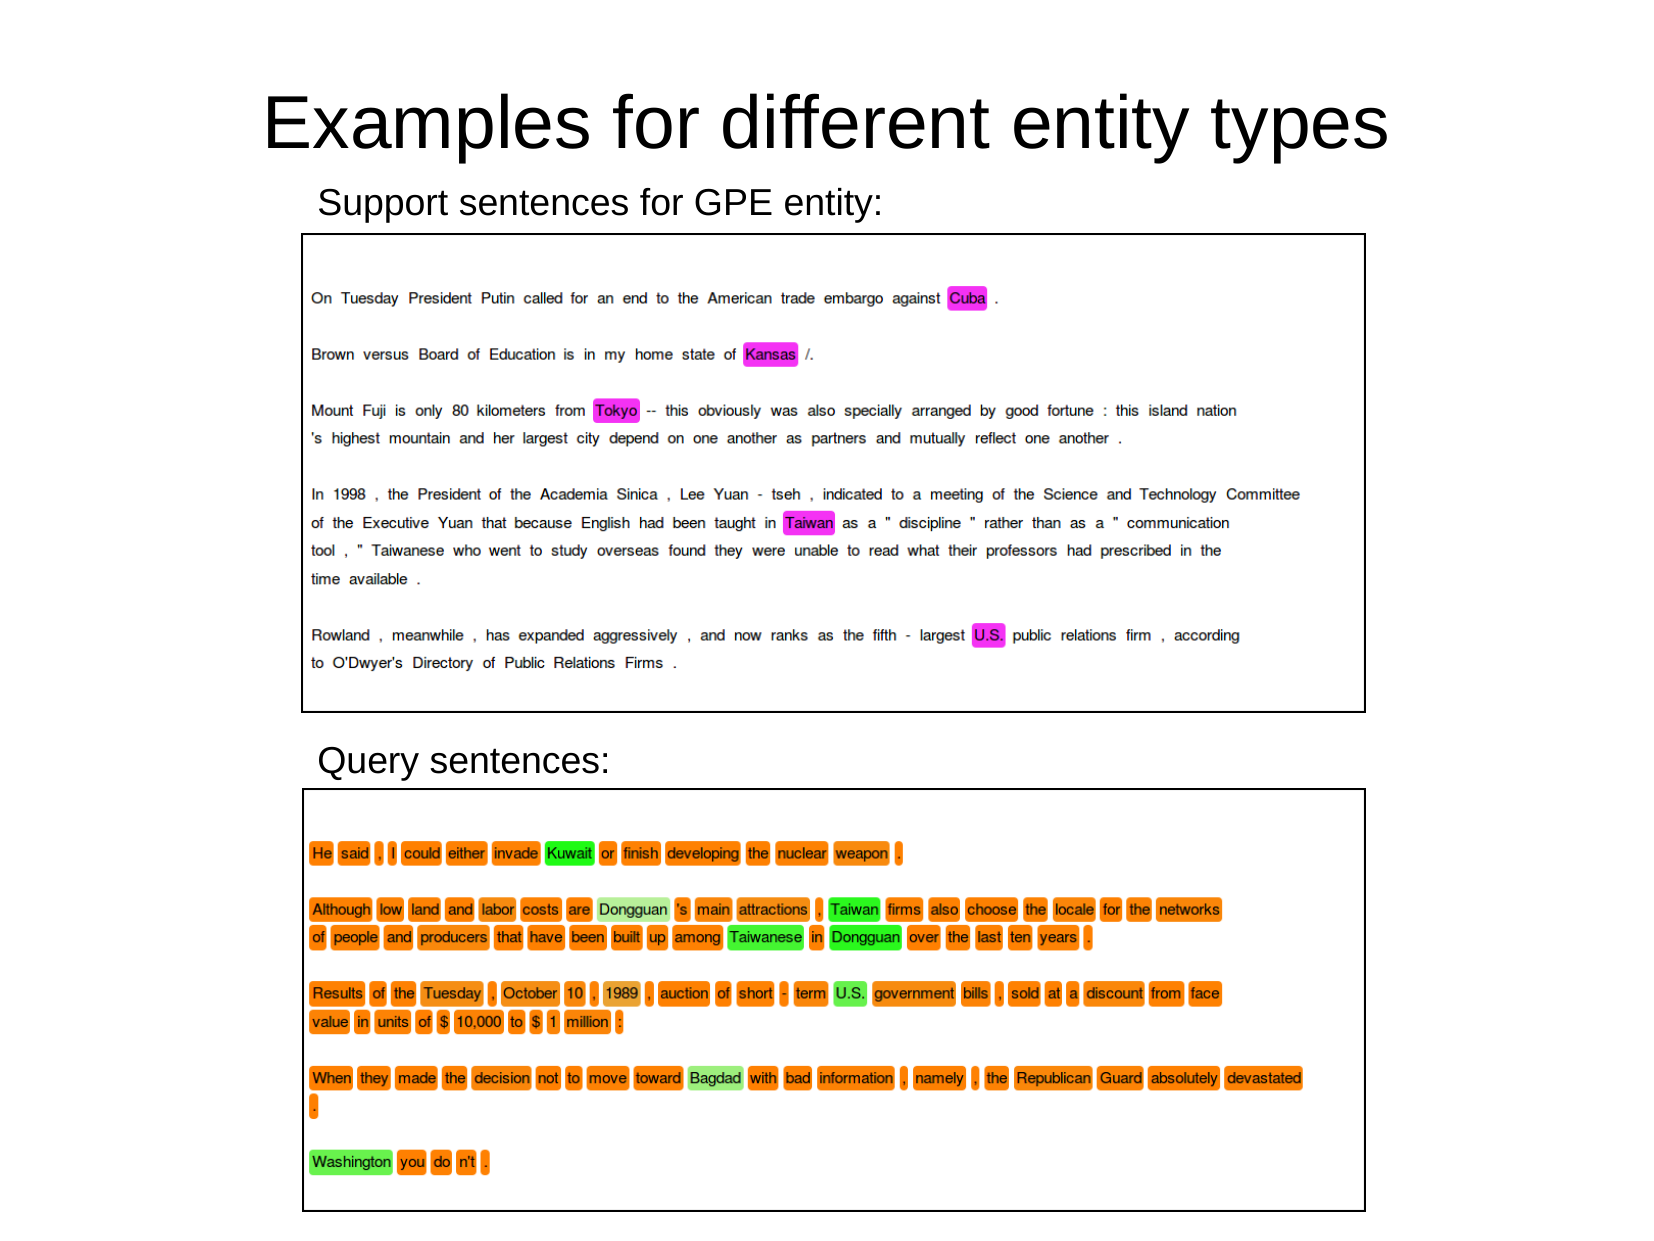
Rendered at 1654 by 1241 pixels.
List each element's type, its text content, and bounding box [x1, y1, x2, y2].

title Examples for different entity types [82, 49, 1571, 196]
picture [301, 233, 1366, 713]
text_box Query sentences: [302, 731, 1128, 789]
text_box Support sentences for GPE entity: [302, 174, 1128, 231]
picture [302, 788, 1366, 1212]
